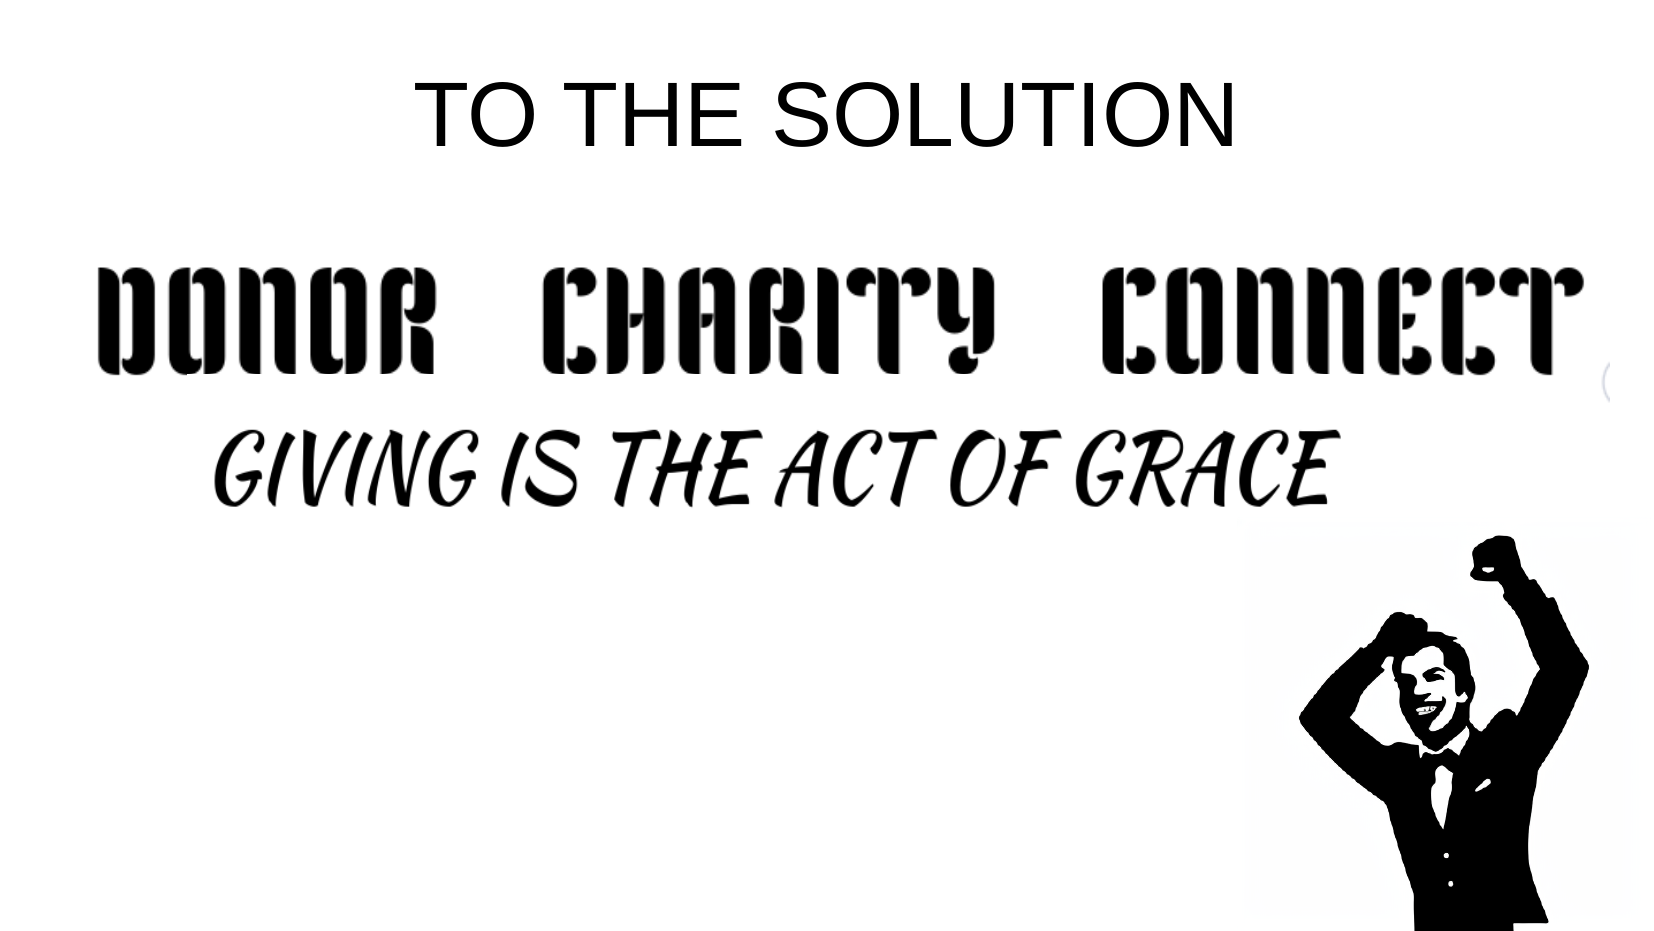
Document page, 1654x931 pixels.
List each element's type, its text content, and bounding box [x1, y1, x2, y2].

title TO THE SOLUTION [82, 37, 1571, 193]
picture [79, 224, 1651, 931]
